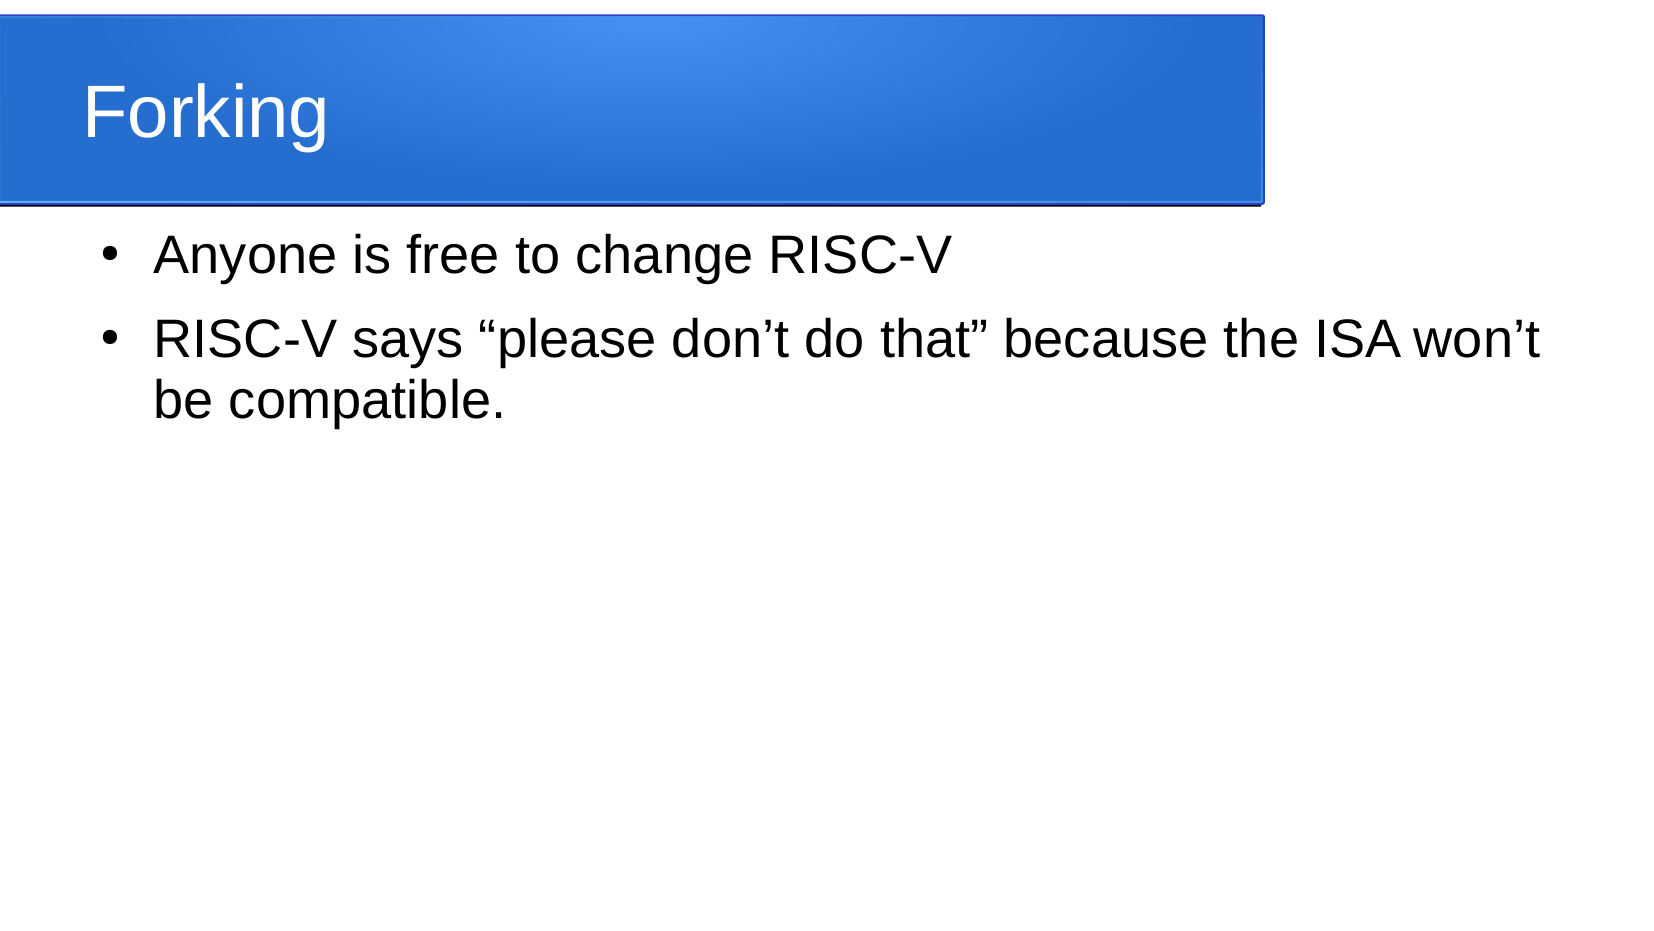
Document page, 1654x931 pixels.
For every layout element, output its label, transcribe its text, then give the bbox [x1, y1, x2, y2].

title Forking [82, 35, 1235, 189]
list Anyone is free to change RISC-V RISC-V says “please don’t do that” because the ISA won’t be compatible. [82, 224, 1571, 764]
